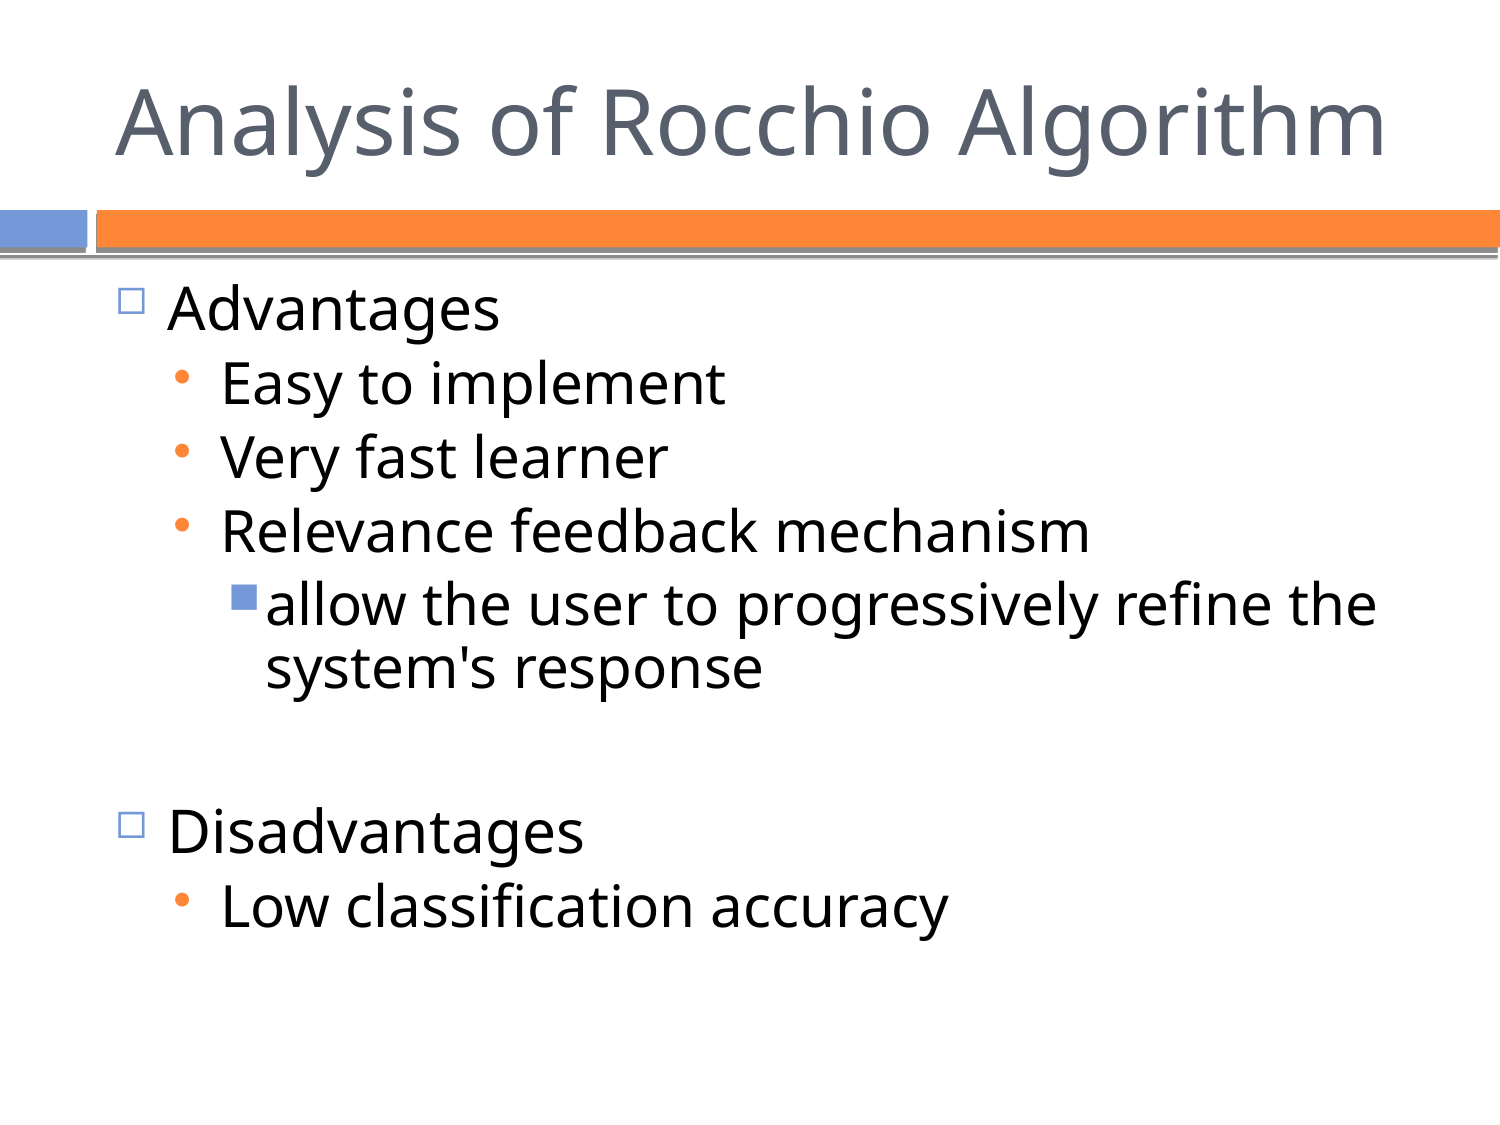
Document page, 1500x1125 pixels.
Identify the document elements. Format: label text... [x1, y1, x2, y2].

list Advantages Easy to implement Very fast learner Relevance feedback mechanism allow the user to progressively refine the system's response Disadvantages Low classification accuracy [100, 262, 1438, 1000]
title Analysis of Rocchio Algorithm [100, 37, 1438, 200]
